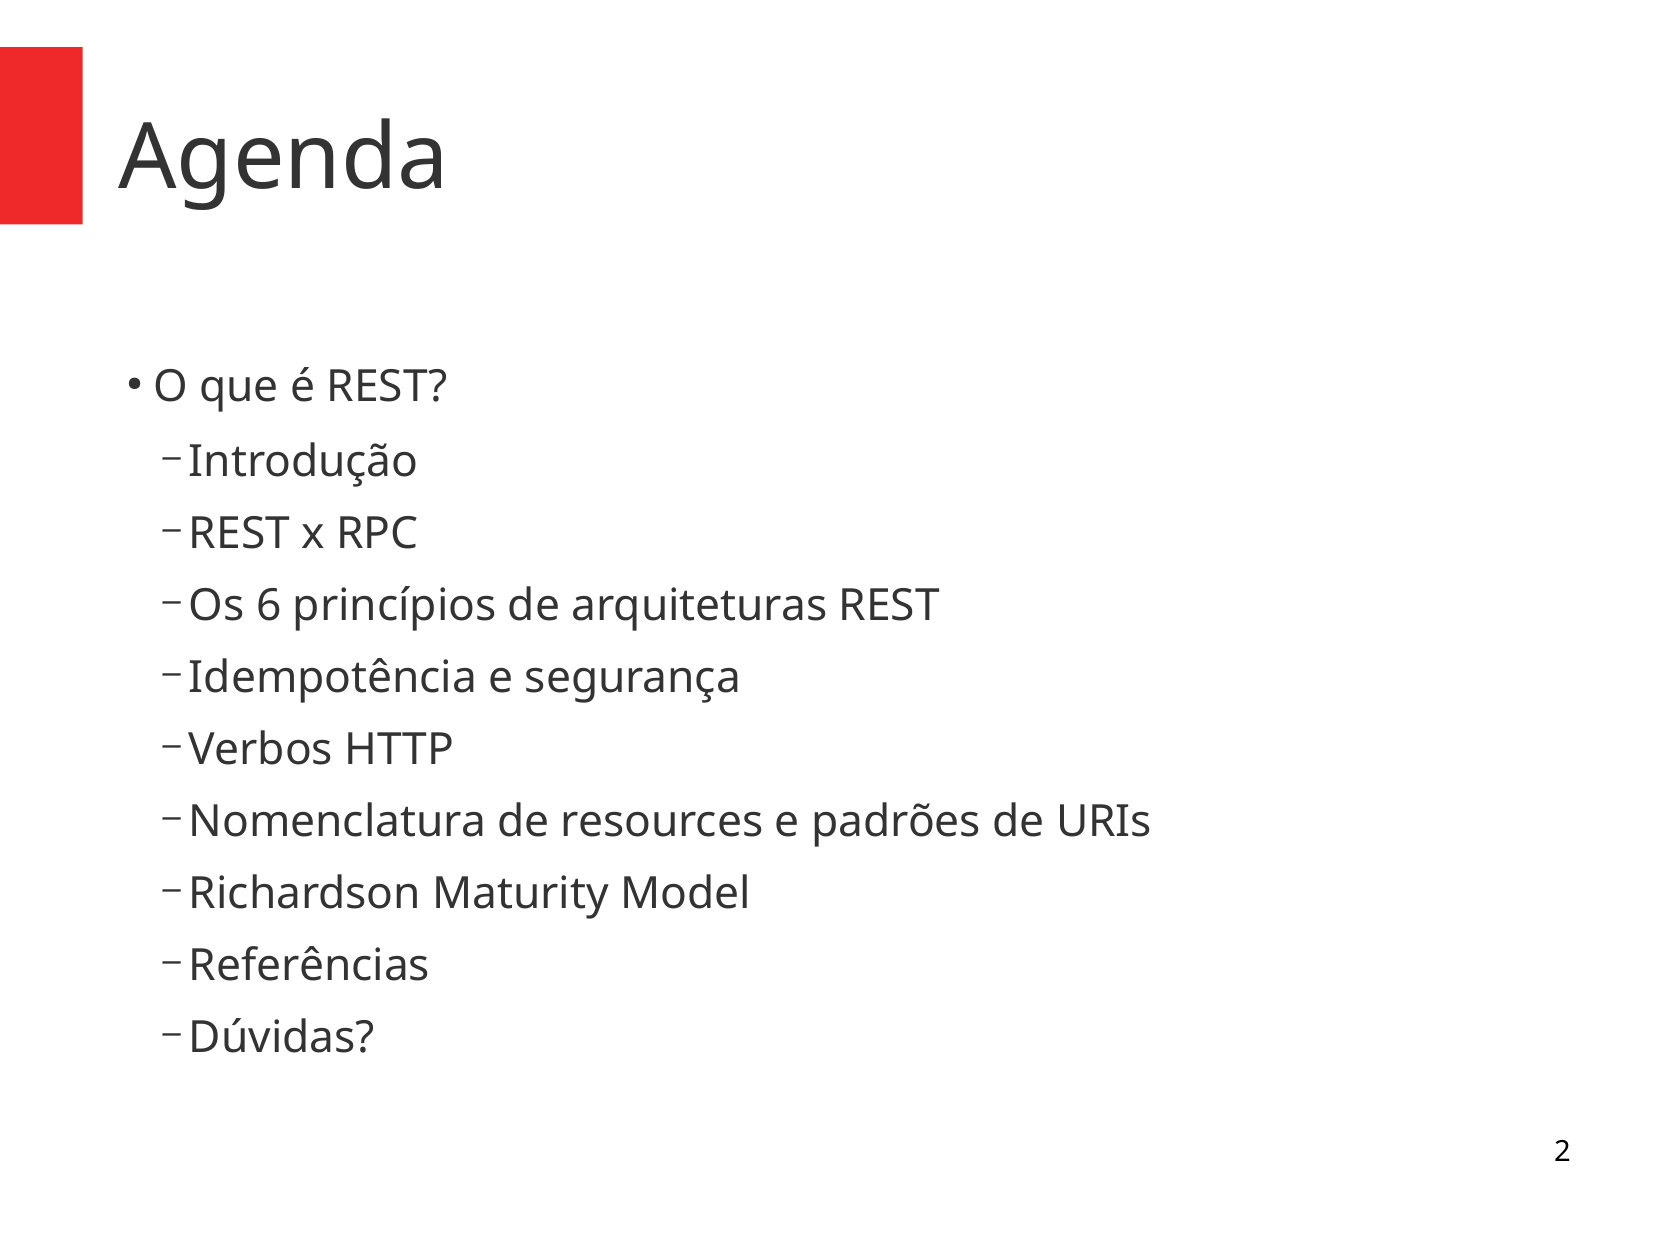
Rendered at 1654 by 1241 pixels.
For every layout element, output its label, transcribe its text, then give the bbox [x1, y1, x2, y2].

list O que é REST? Introdução REST x RPC Os 6 princípios de arquiteturas REST Idempotência e segurança Verbos HTTP Nomenclatura de resources e padrões de URIs Richardson Maturity Model Referências Dúvidas? [118, 354, 1536, 1074]
title Agenda [118, 49, 1571, 257]
